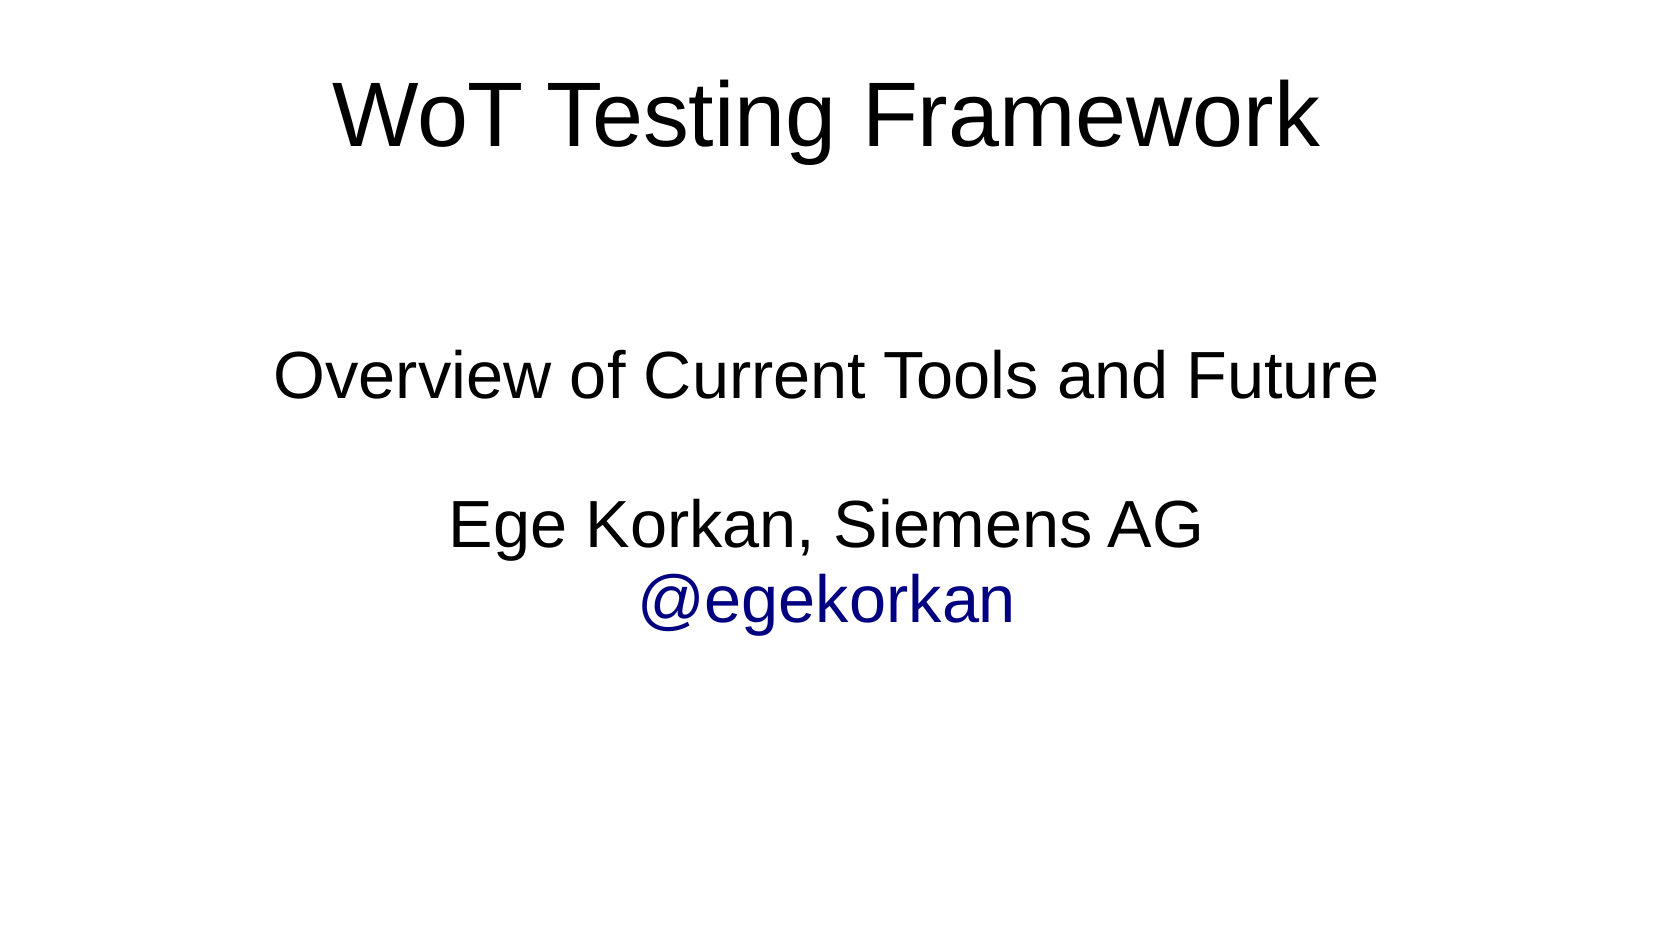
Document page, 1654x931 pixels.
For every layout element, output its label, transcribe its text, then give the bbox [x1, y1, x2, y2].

subtitle Overview of Current Tools and Future Ege Korkan, Siemens AG @egekorkan [82, 217, 1571, 758]
title WoT Testing Framework [82, 37, 1571, 193]
